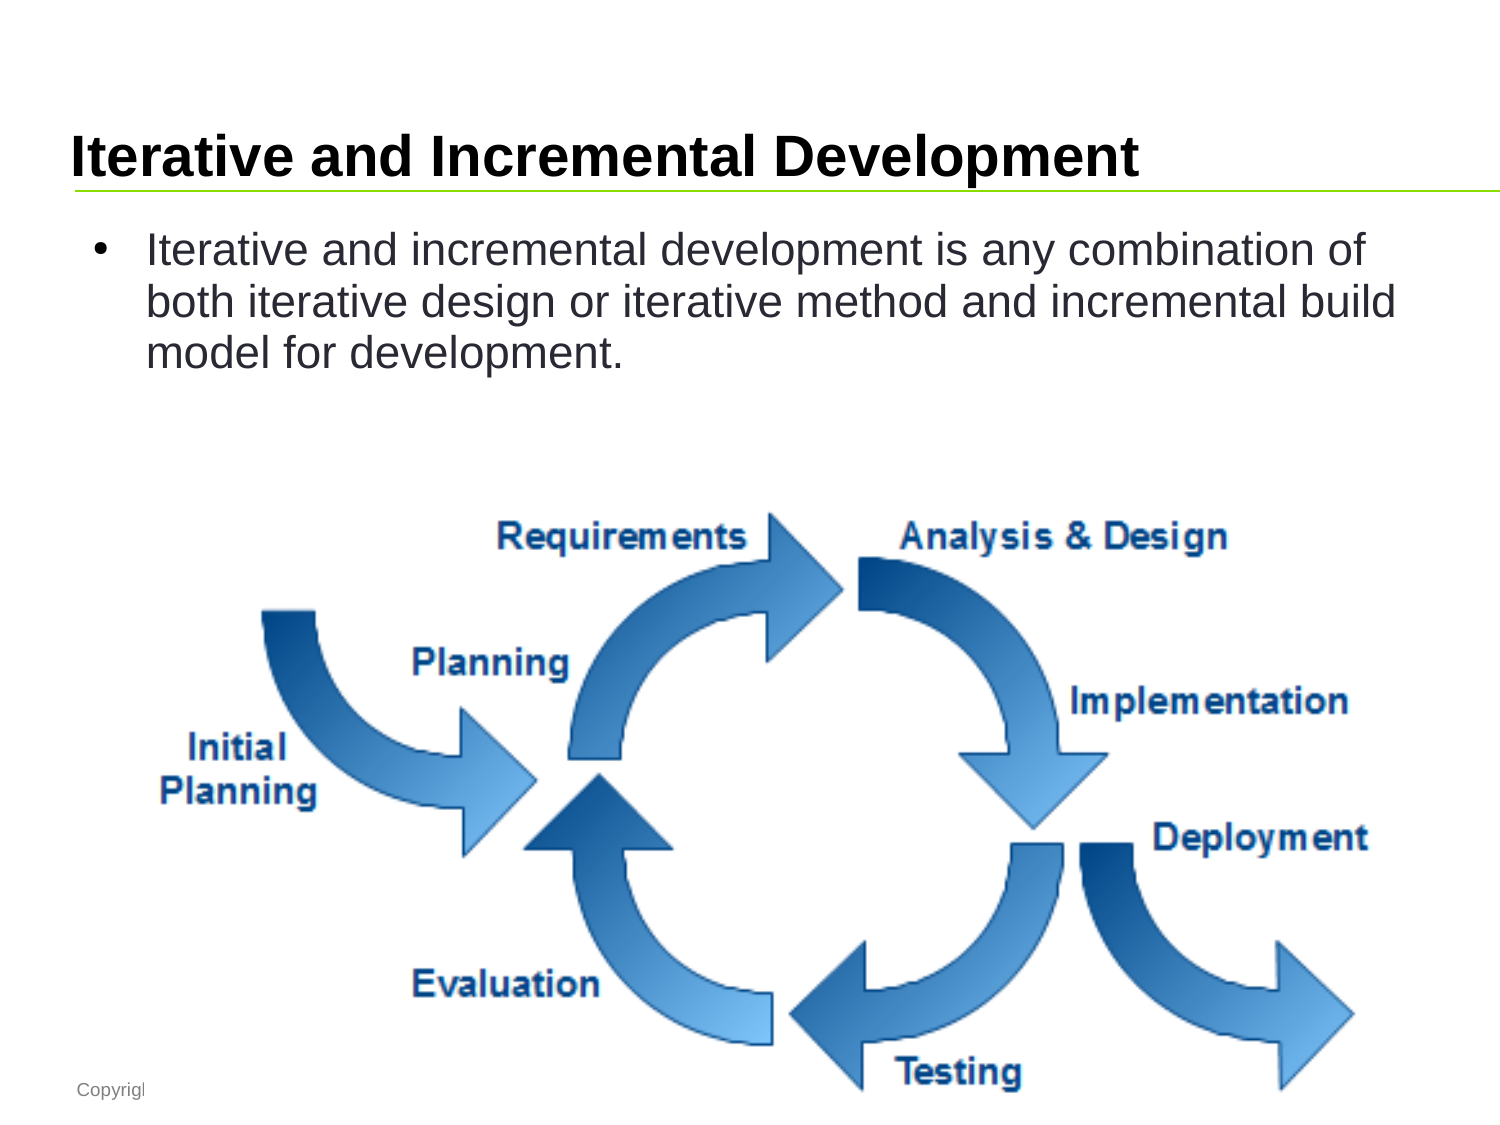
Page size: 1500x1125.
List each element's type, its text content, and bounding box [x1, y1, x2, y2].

list Iterative and incremental development is any combination of both iterative design or iterative method and incremental build model for development. [75, 224, 1425, 544]
title Iterative and Incremental Development [70, 70, 1421, 241]
picture [144, 544, 1389, 1111]
